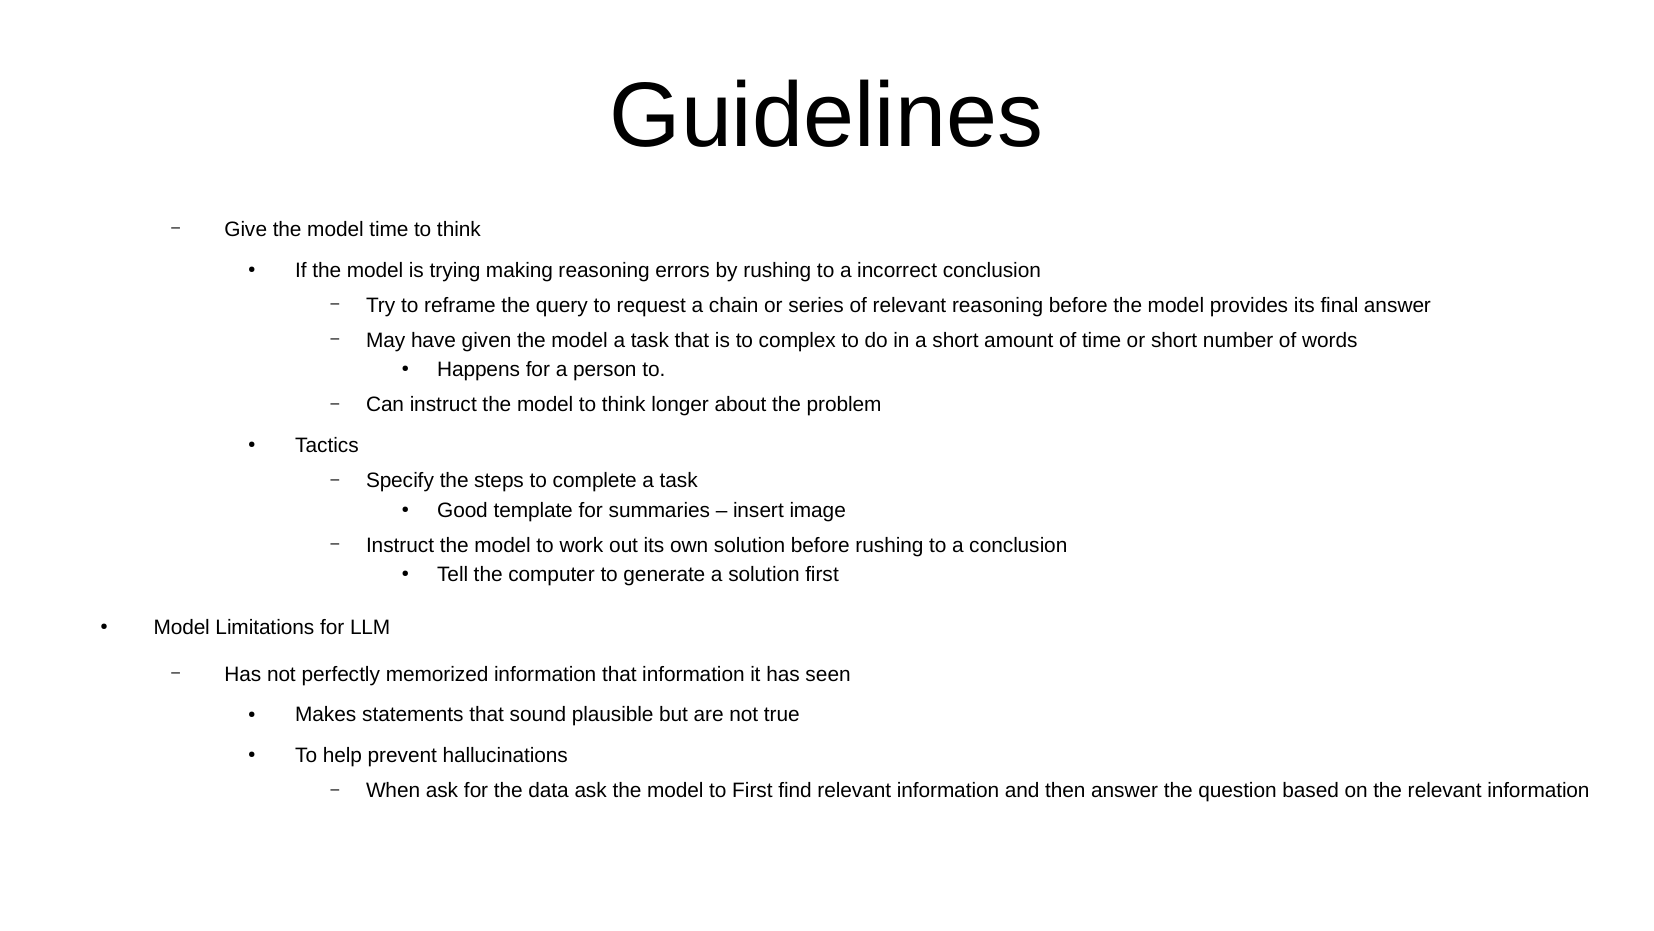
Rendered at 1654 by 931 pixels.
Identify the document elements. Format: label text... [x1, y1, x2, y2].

title Guidelines [82, 37, 1571, 193]
list Give the model time to think If the model is trying making reasoning errors by rushing to a incorrect conclusion Try to reframe the query to request a chain or series of relevant reasoning before the model provides its final answer May have given the model a task that is to complex to do in a short amount of time or short number of words Happens for a person to. Can instruct the model to think longer about the problem Tactics Specify the steps to complete a task Good template for summaries – insert image Instruct the model to work out its own solution before rushing to a conclusion Tell the computer to generate a solution first Model Limitations for LLM Has not perfectly memorized information that information it has seen Makes statements that sound plausible but are not true To help prevent hallucinations When ask for the data ask the model to First find relevant information and then answer the question based on the relevant information [82, 217, 1613, 901]
